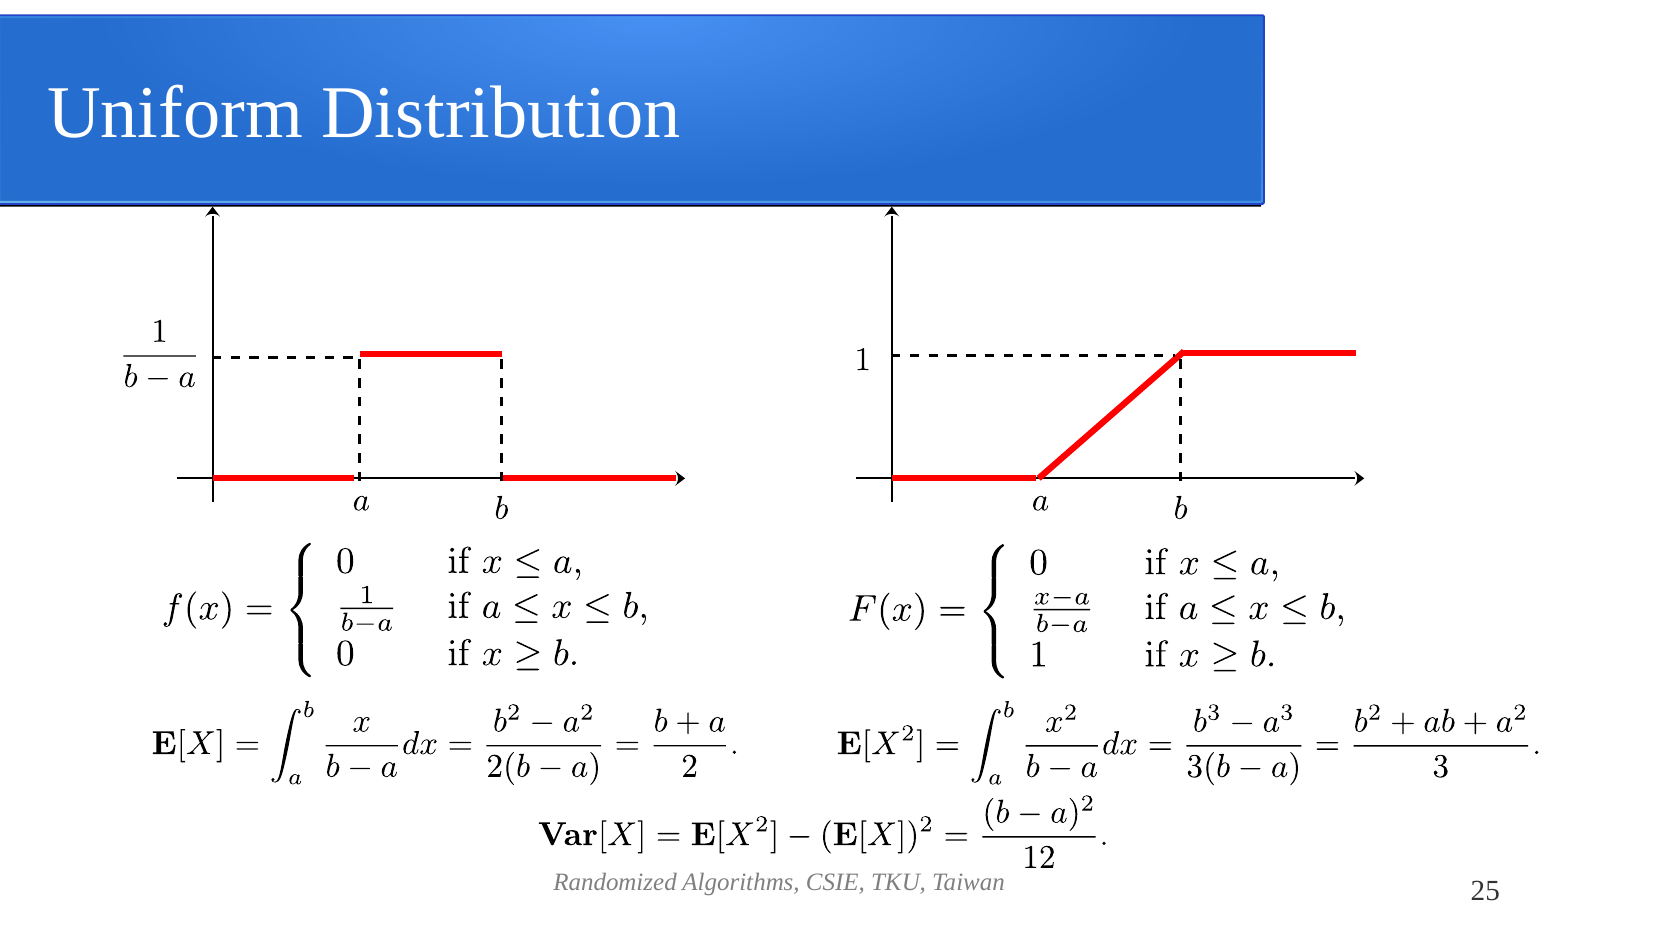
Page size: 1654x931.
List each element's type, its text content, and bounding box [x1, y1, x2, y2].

picture [1173, 495, 1188, 520]
picture [352, 495, 369, 511]
picture [854, 348, 869, 371]
picture [1031, 495, 1049, 511]
title Uniform Distribution [47, 35, 1199, 189]
picture [835, 699, 1540, 787]
picture [161, 542, 647, 678]
picture [846, 542, 1345, 680]
picture [150, 699, 738, 787]
picture [537, 795, 1106, 868]
picture [494, 495, 508, 520]
picture [122, 318, 198, 389]
